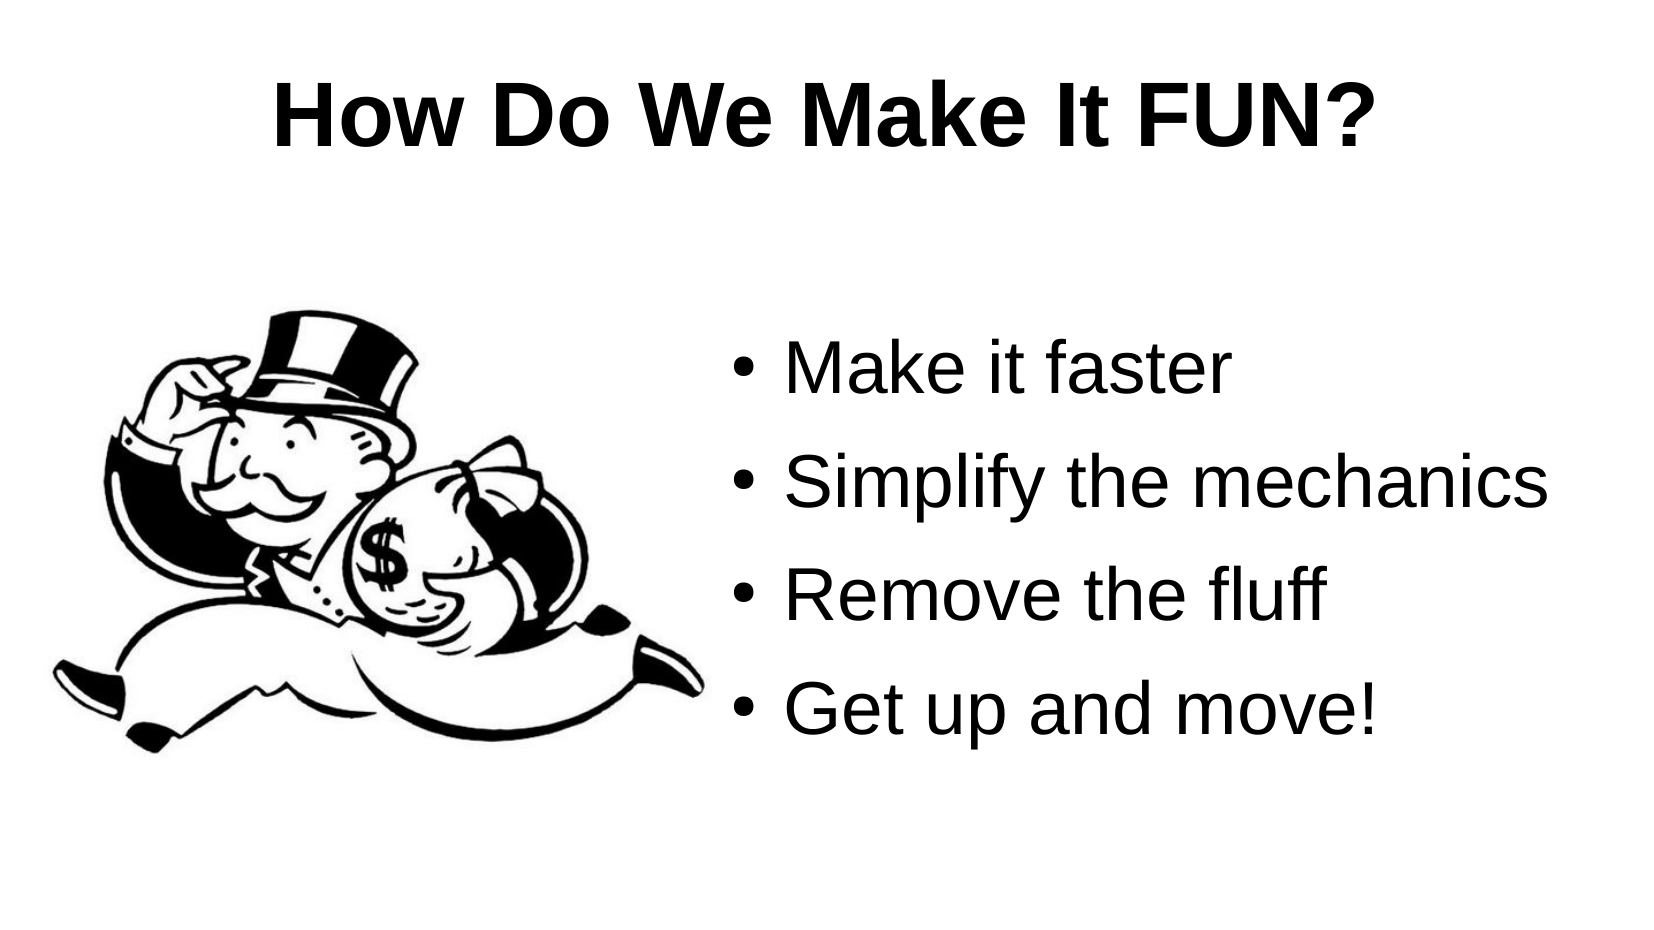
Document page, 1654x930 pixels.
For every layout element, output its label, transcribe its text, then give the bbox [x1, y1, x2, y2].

list Make it faster Simplify the mechanics Remove the fluff Get up and move! [712, 325, 1621, 804]
picture [30, 288, 721, 788]
title How Do We Make It FUN? [82, 37, 1571, 193]
